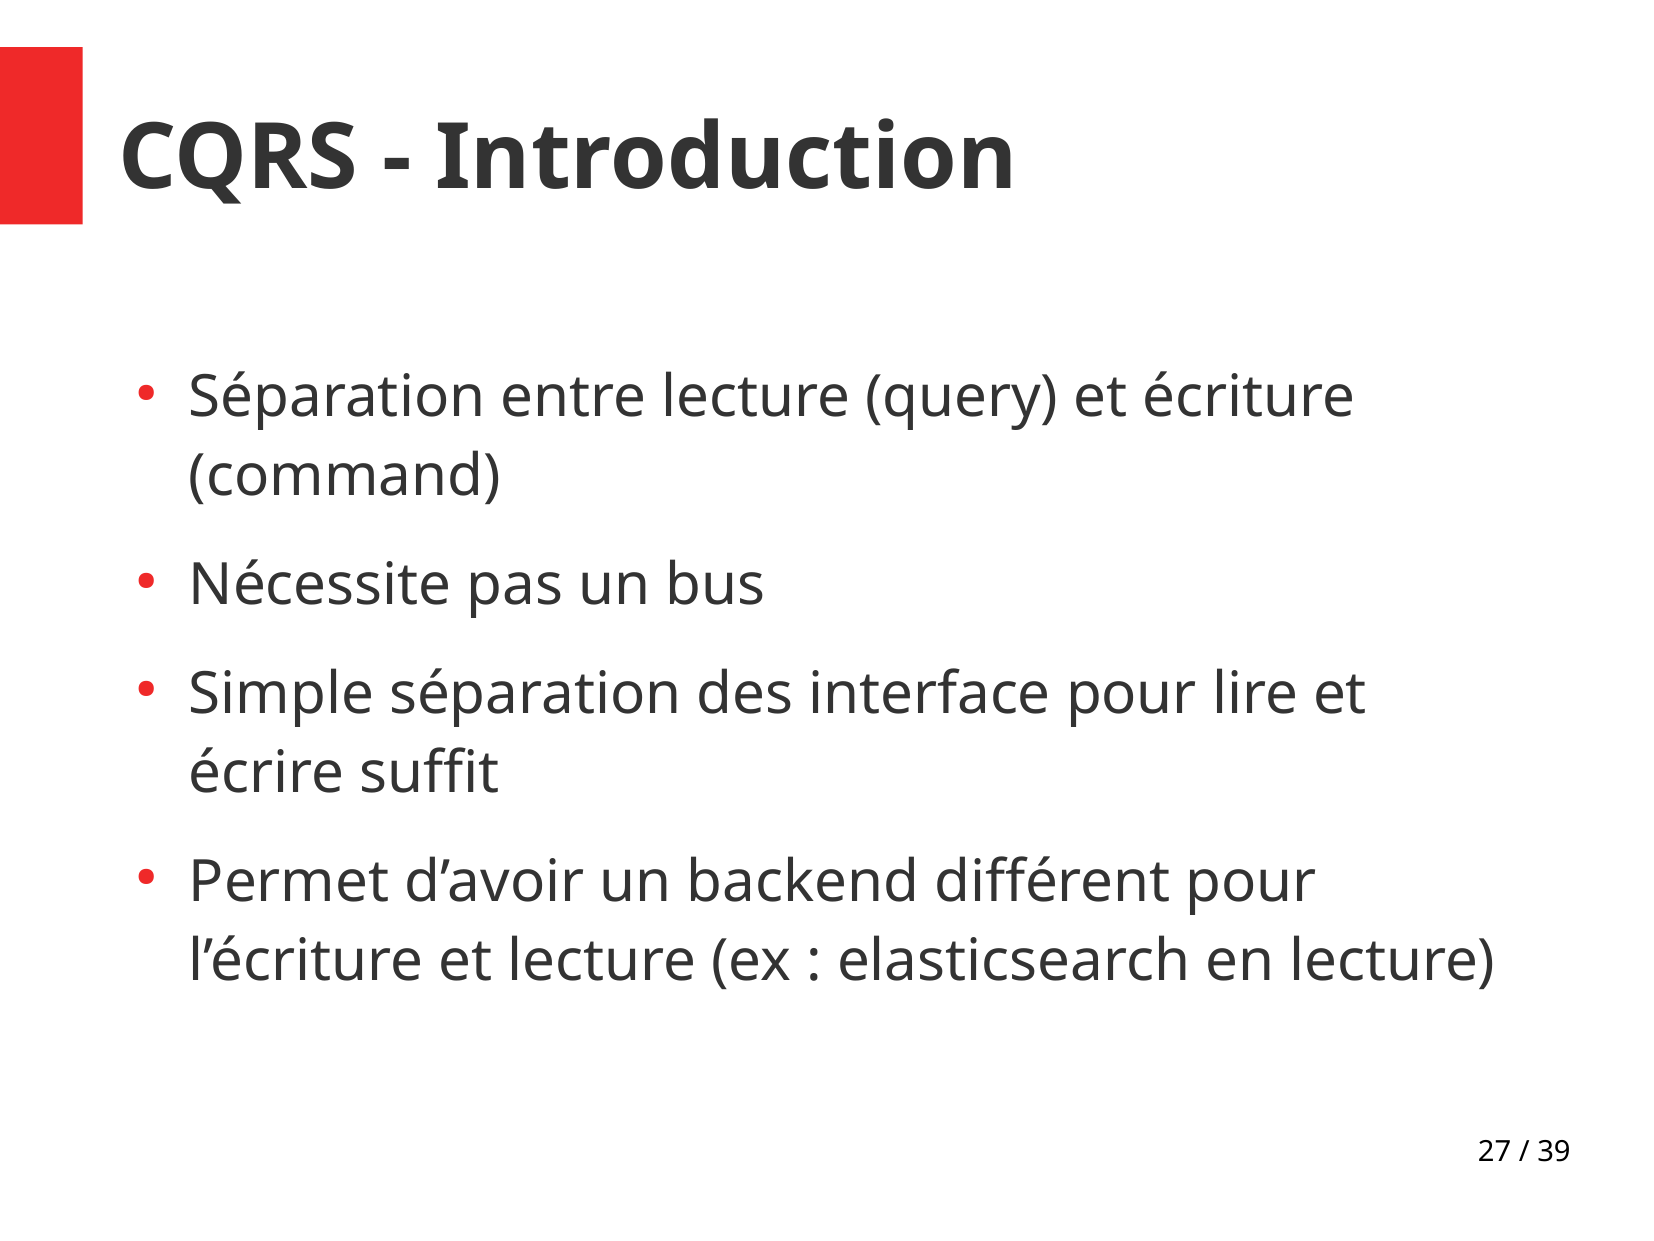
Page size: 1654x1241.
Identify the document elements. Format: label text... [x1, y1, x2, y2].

list Séparation entre lecture (query) et écriture (command) Nécessite pas un bus Simple séparation des interface pour lire et écrire suffit Permet d’avoir un backend différent pour l’écriture et lecture (ex : elasticsearch en lecture) [118, 354, 1536, 1074]
title CQRS - Introduction [118, 49, 1571, 257]
